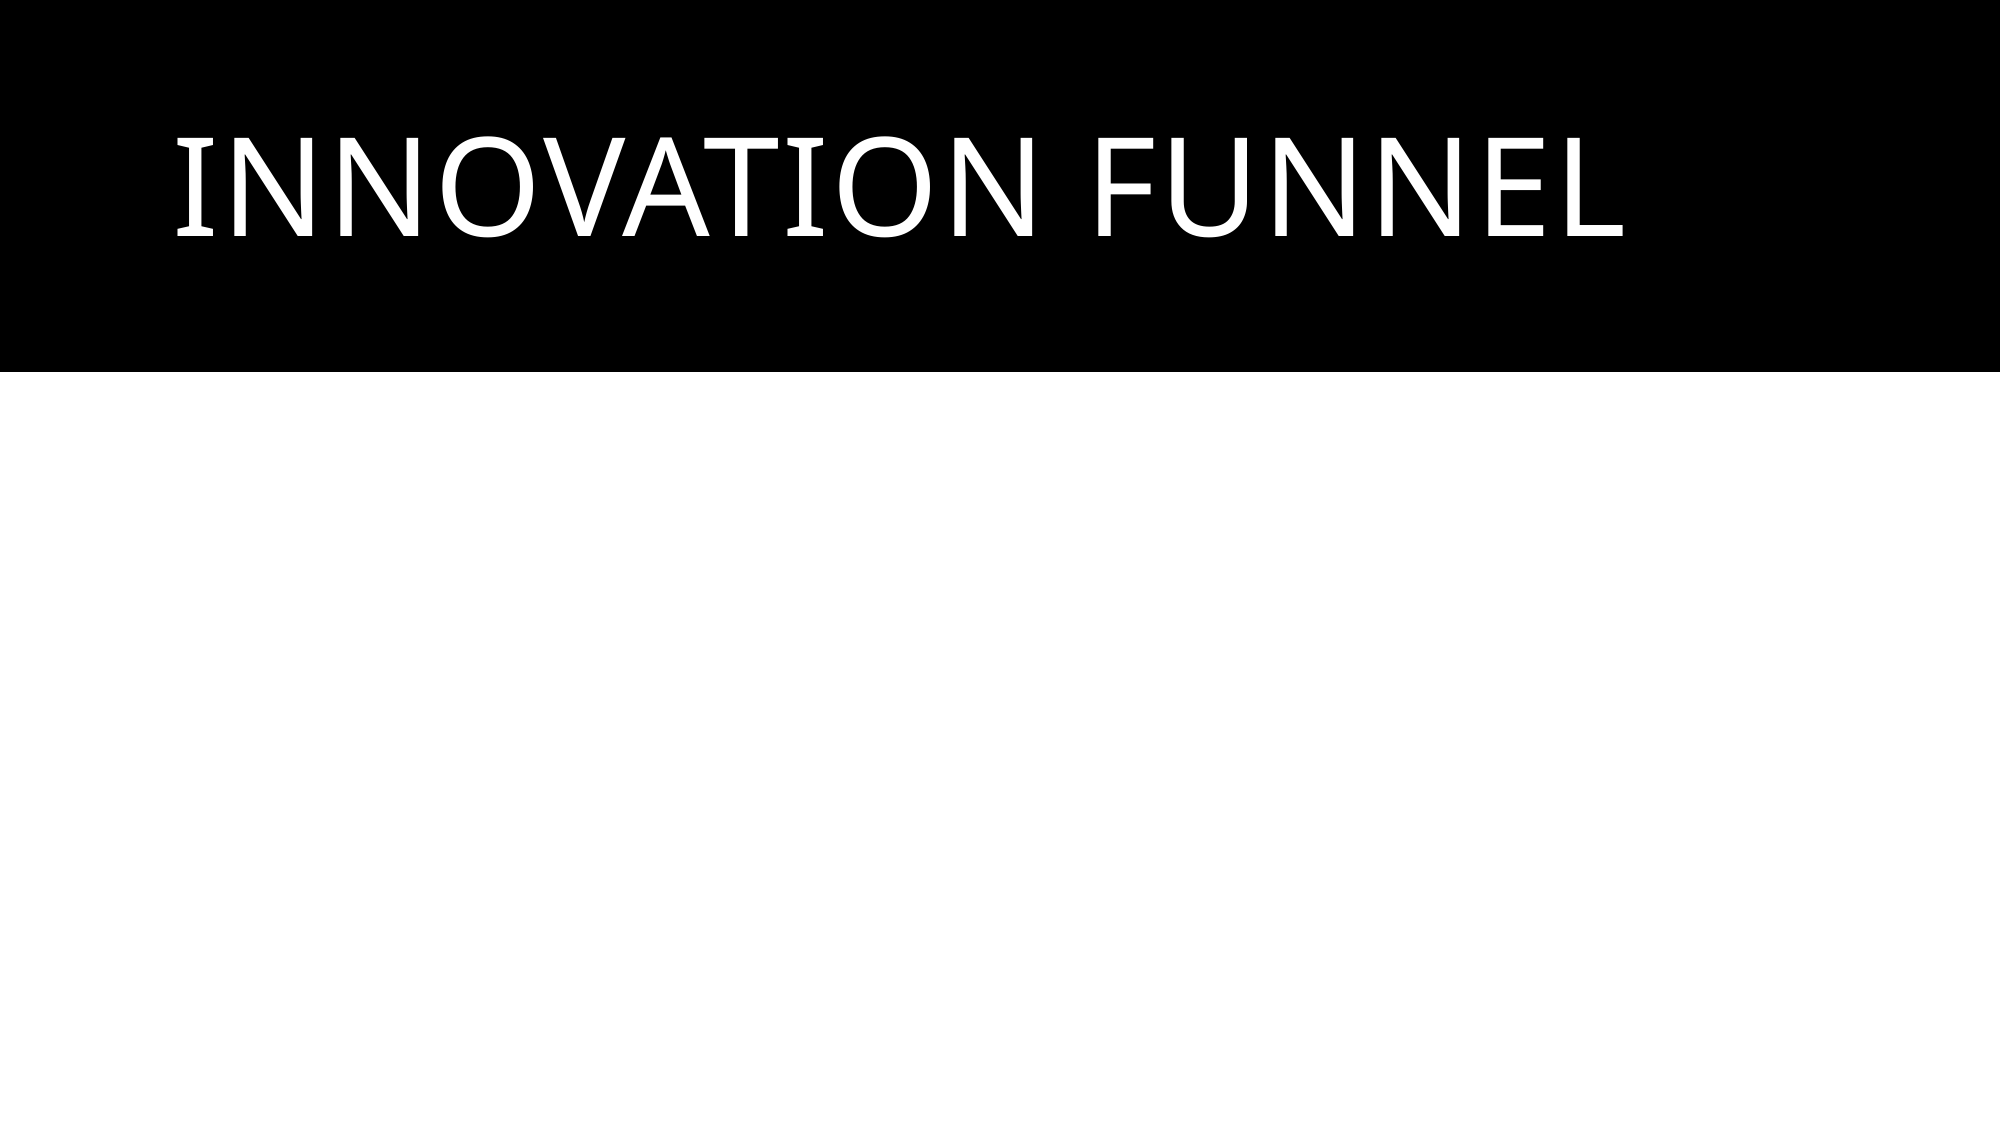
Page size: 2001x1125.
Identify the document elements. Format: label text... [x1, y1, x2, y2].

title Innovation funnel [157, 52, 1842, 332]
